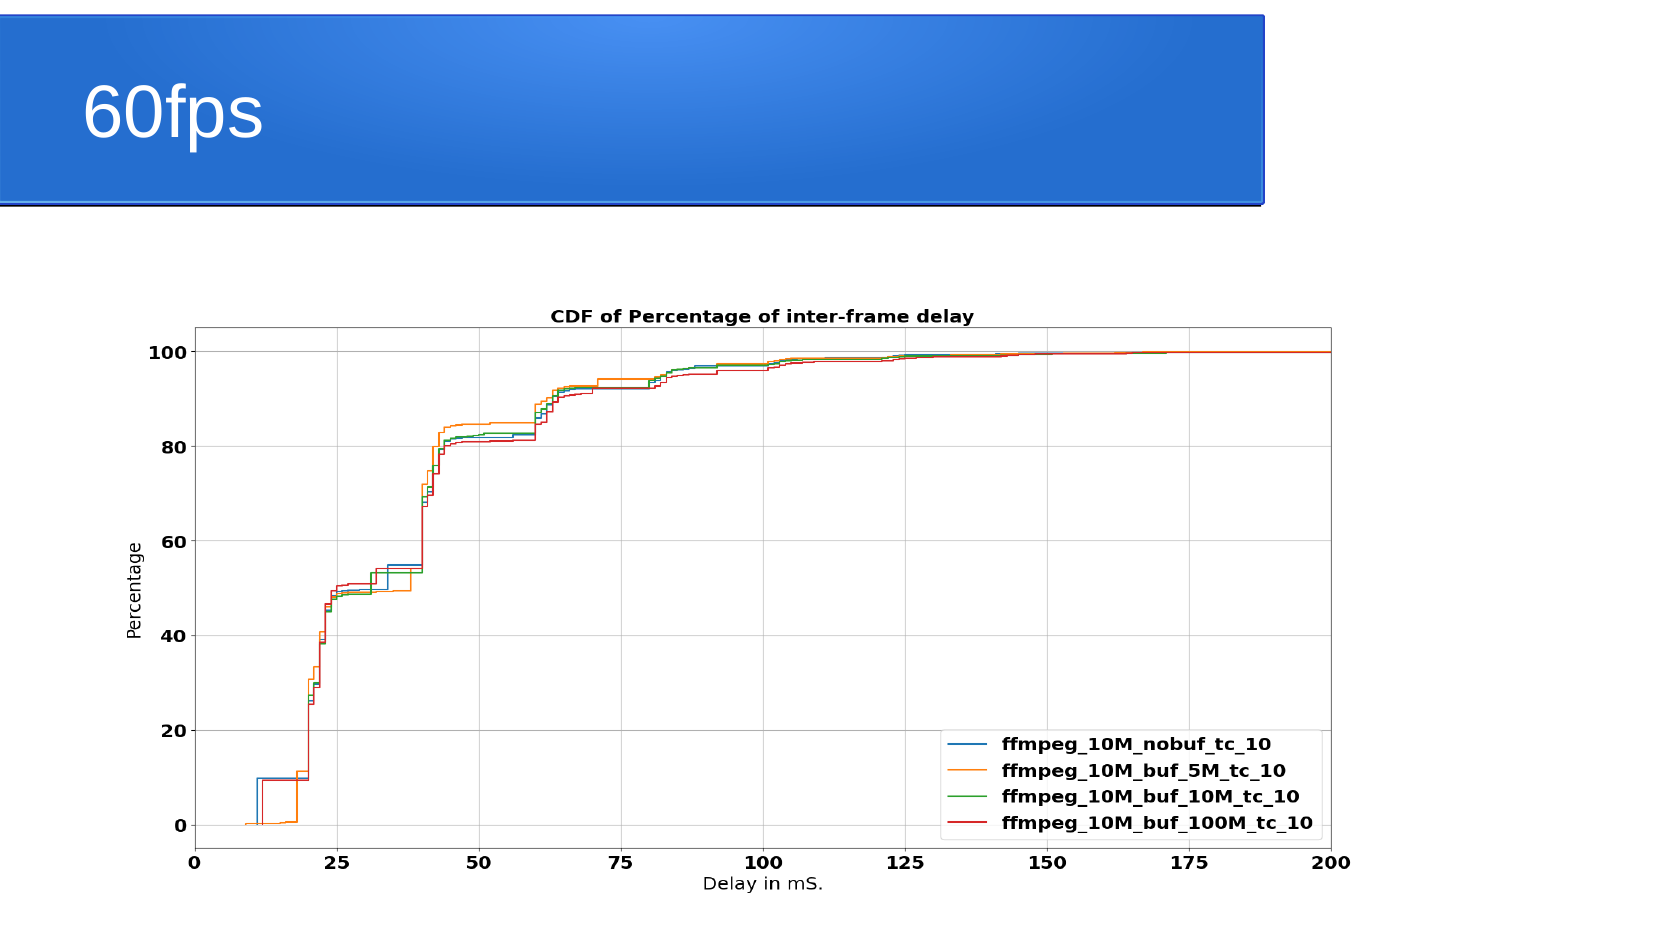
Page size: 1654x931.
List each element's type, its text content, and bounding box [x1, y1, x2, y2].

picture [11, 247, 1477, 922]
title 60fps [82, 35, 1235, 189]
